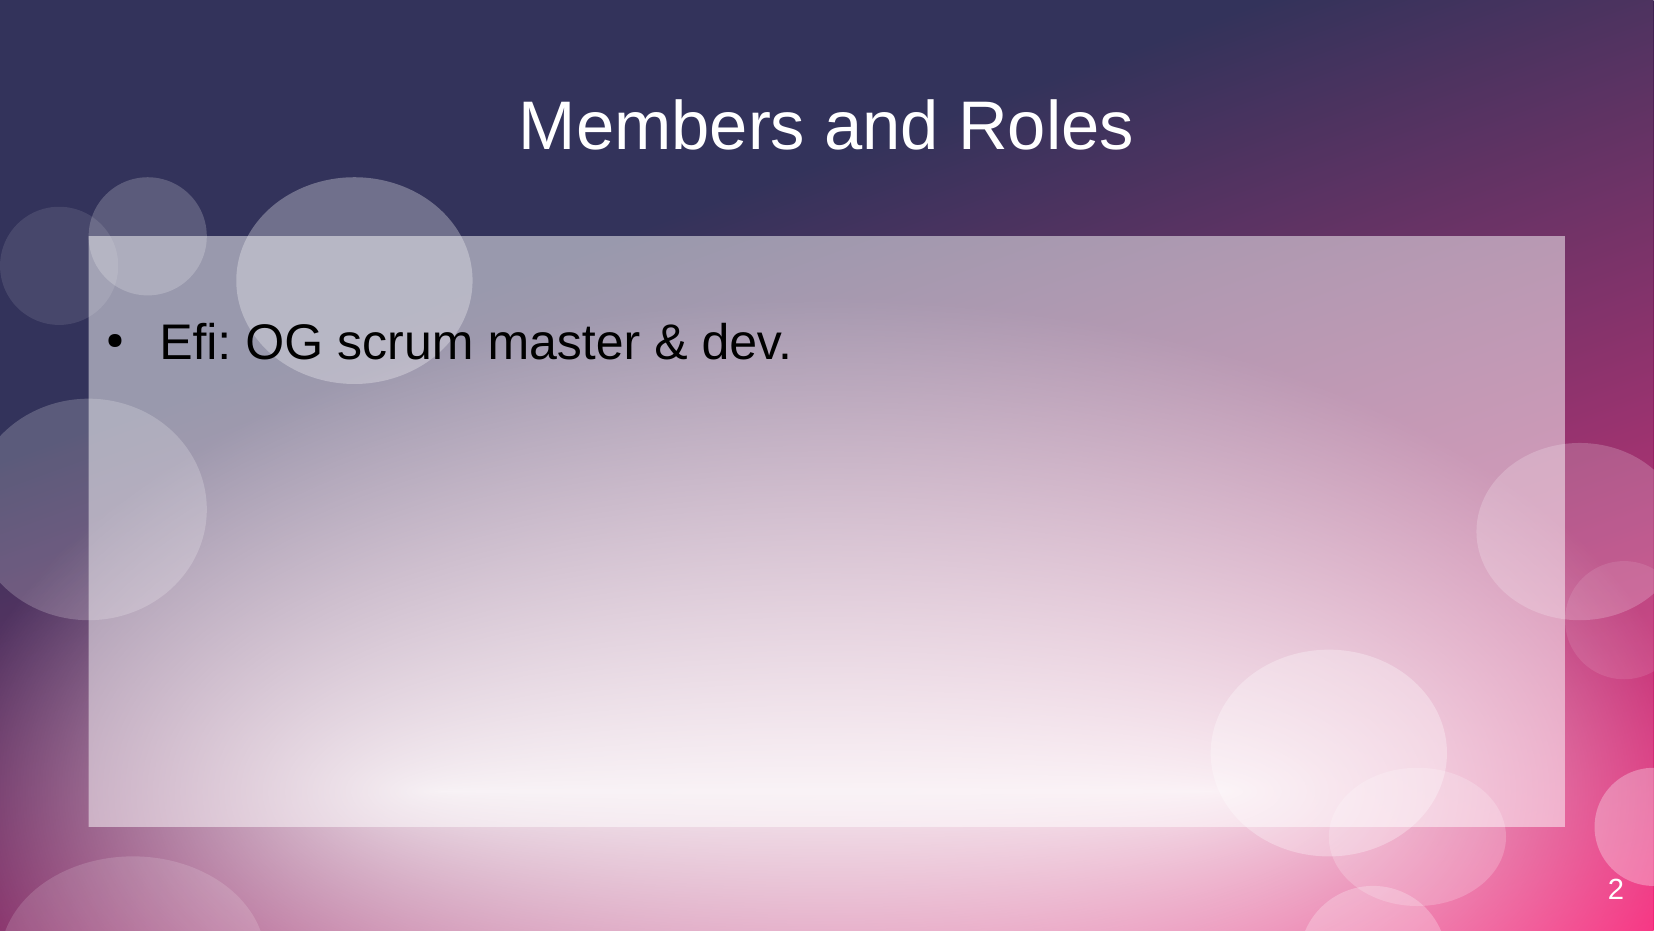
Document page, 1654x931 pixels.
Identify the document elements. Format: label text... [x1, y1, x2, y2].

list Efi: OG scrum master & dev. [88, 236, 1565, 827]
title Members and Roles [88, 44, 1565, 207]
